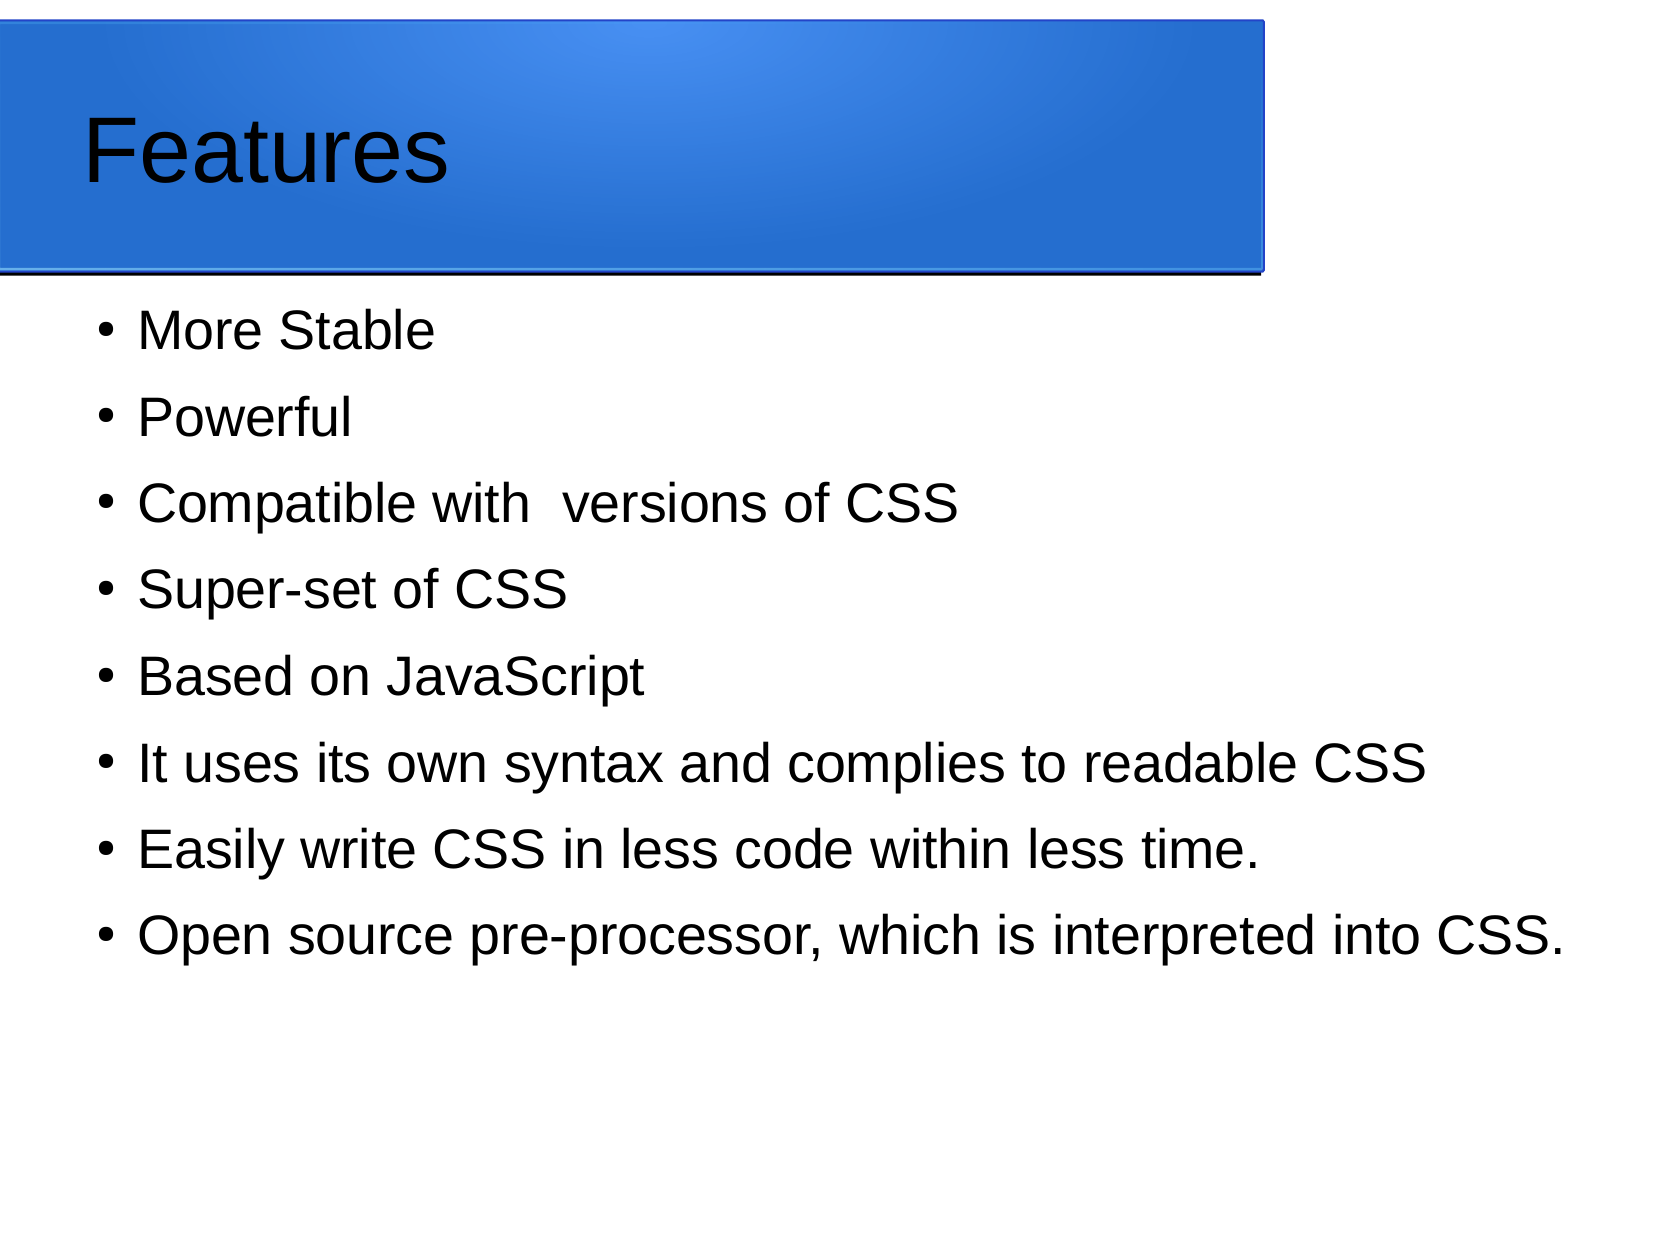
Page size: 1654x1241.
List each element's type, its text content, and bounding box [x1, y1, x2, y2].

title Features [82, 47, 1235, 252]
list More Stable Powerful Compatible with versions of CSS Super-set of CSS Based on JavaScript It uses its own syntax and complies to readable CSS Easily write CSS in less code within less time. Open source pre-processor, which is interpreted into CSS. [82, 299, 1571, 1019]
